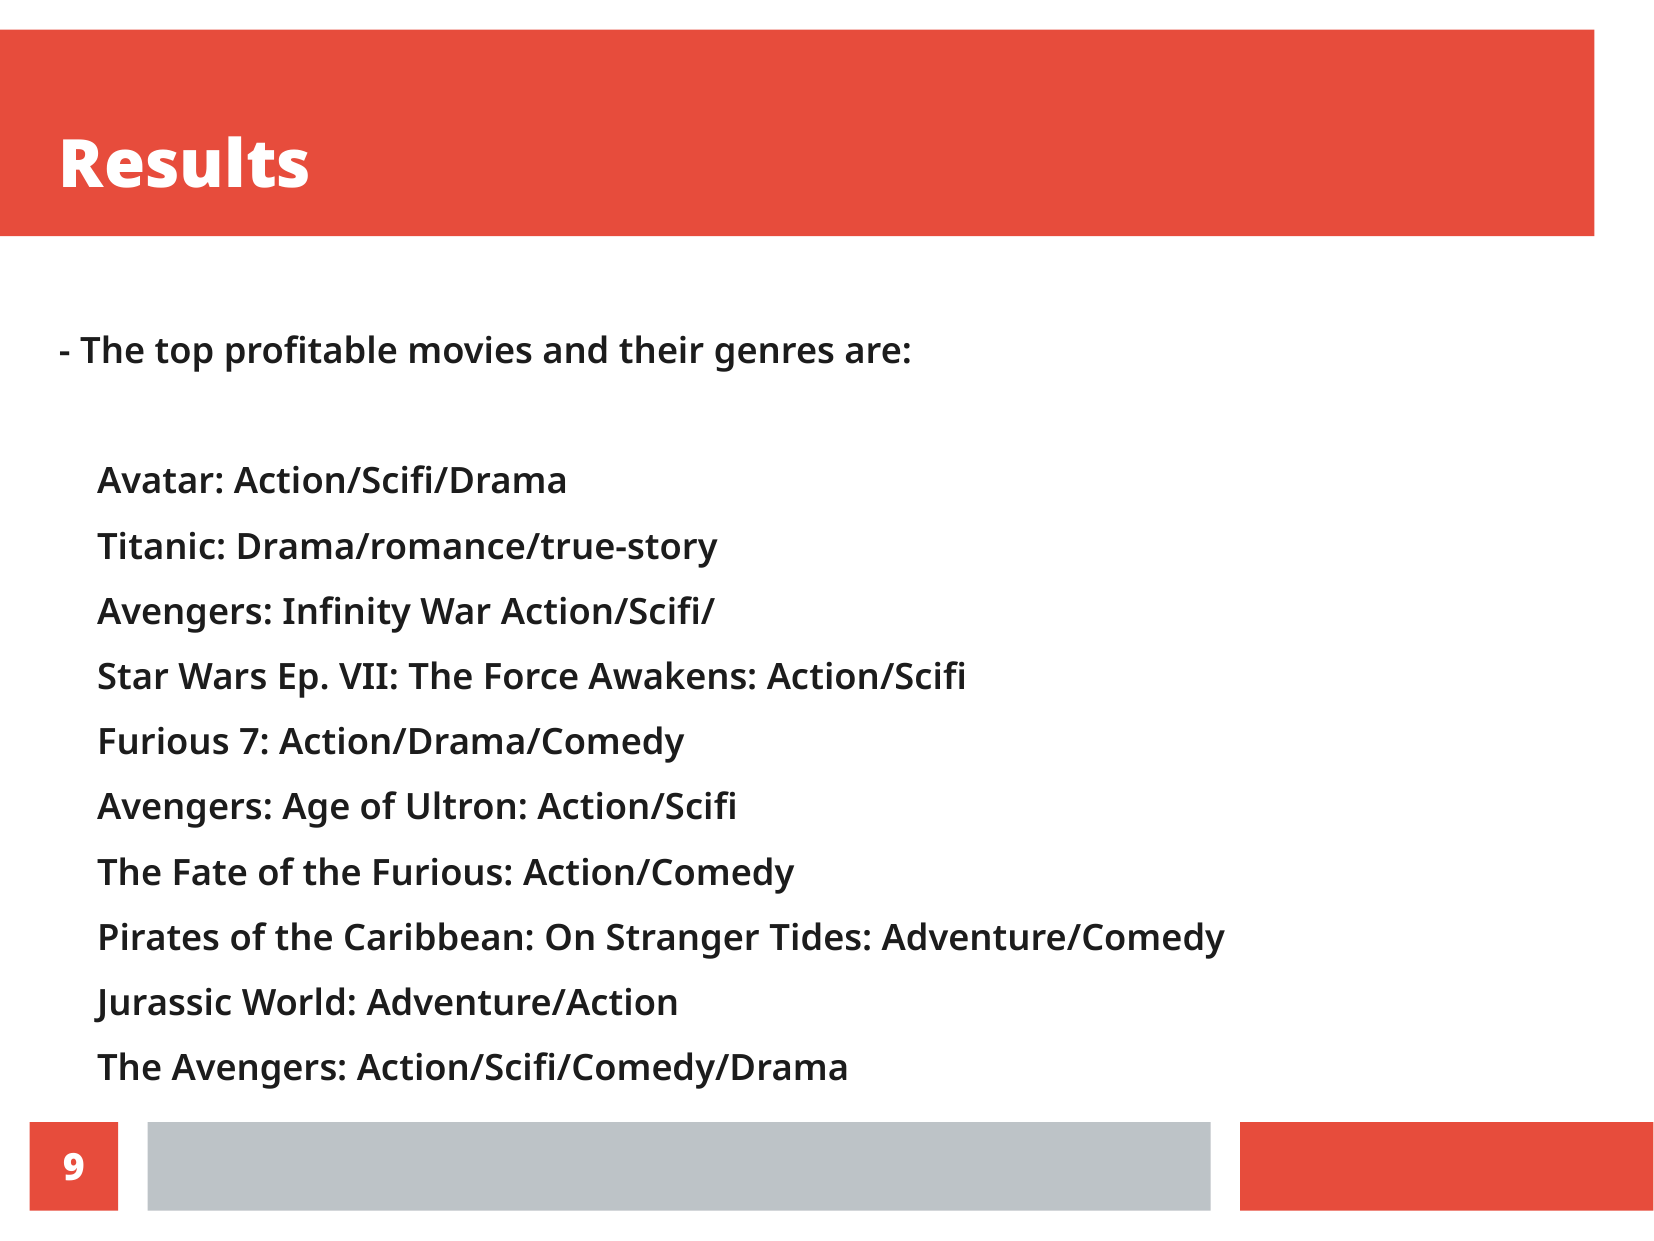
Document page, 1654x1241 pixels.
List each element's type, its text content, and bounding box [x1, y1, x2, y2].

title Results [59, 59, 1595, 207]
list - The top profitable movies and their genres are: Avatar: Action/Scifi/Drama Titanic: Drama/romance/true-story Avengers: Infinity War Action/Scifi/ Star Wars Ep. VII: The Force Awakens: Action/Scifi Furious 7: Action/Drama/Comedy Avengers: Age of Ultron: Action/Scifi The Fate of the Furious: Action/Comedy Pirates of the Caribbean: On Stranger Tides: Adventure/Comedy Jurassic World: Adventure/Action The Avengers: Action/Scifi/Comedy/Drama [59, 324, 1565, 1093]
